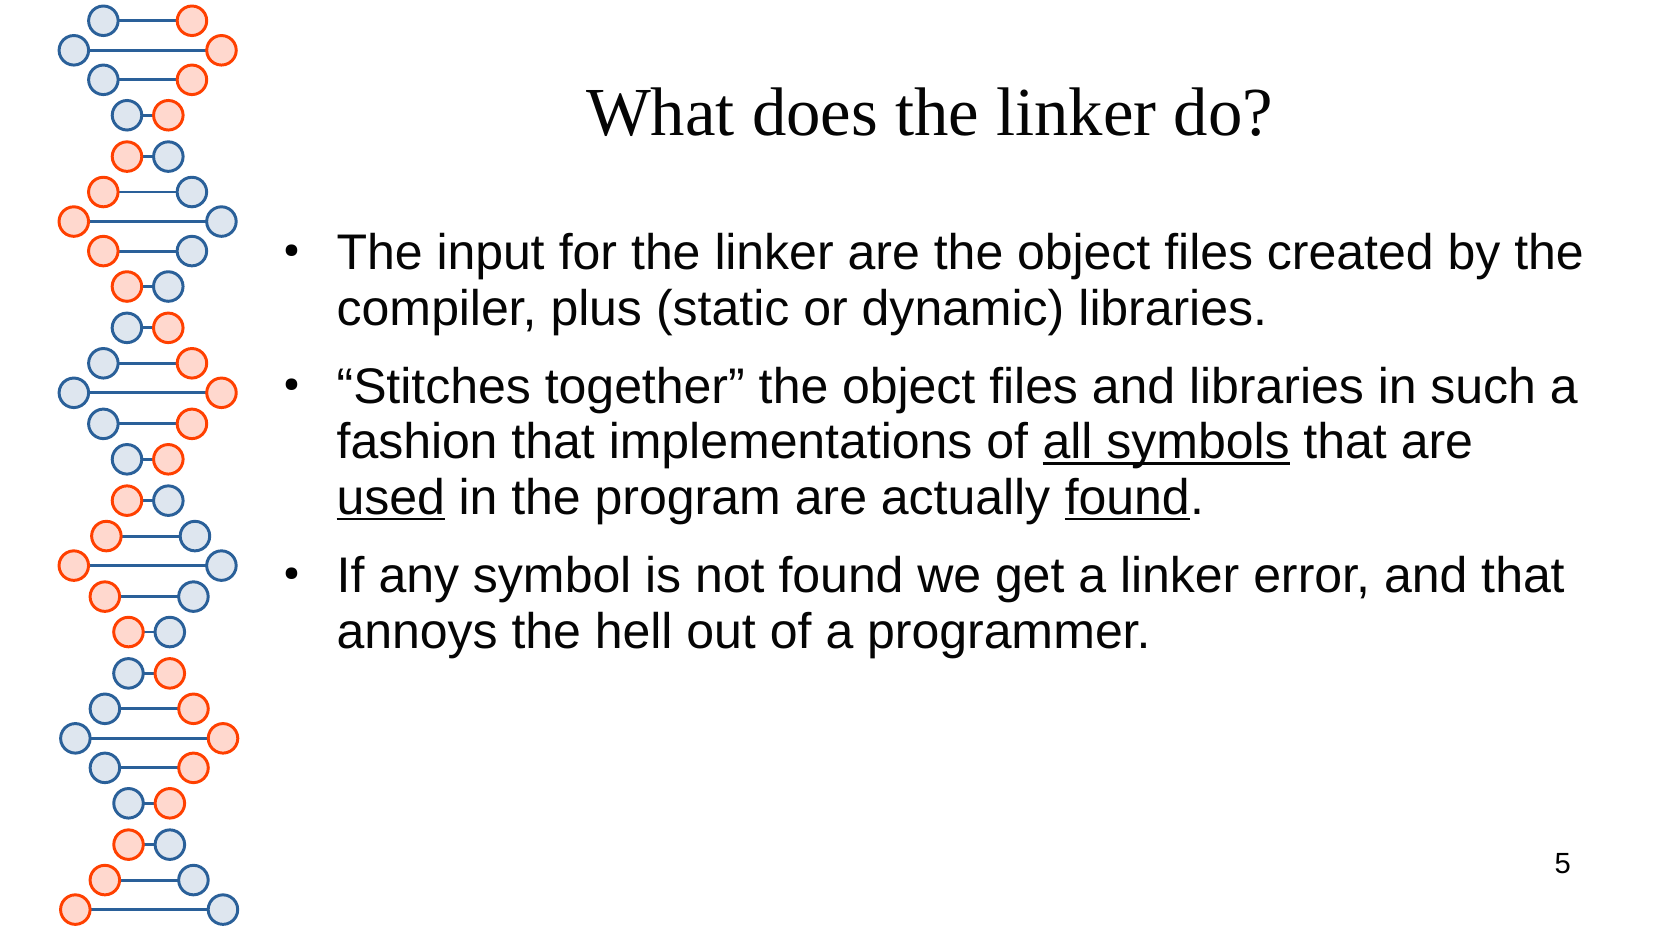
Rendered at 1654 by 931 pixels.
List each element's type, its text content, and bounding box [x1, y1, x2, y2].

title What does the linker do? [265, 35, 1595, 189]
list The input for the linker are the object files created by the compiler, plus (static or dynamic) libraries. “Stitches together” the object files and libraries in such a fashion that implementations of all symbols that are used in the program are actually found. If any symbol is not found we get a linker error, and that annoys the hell out of a programmer. [265, 224, 1595, 764]
